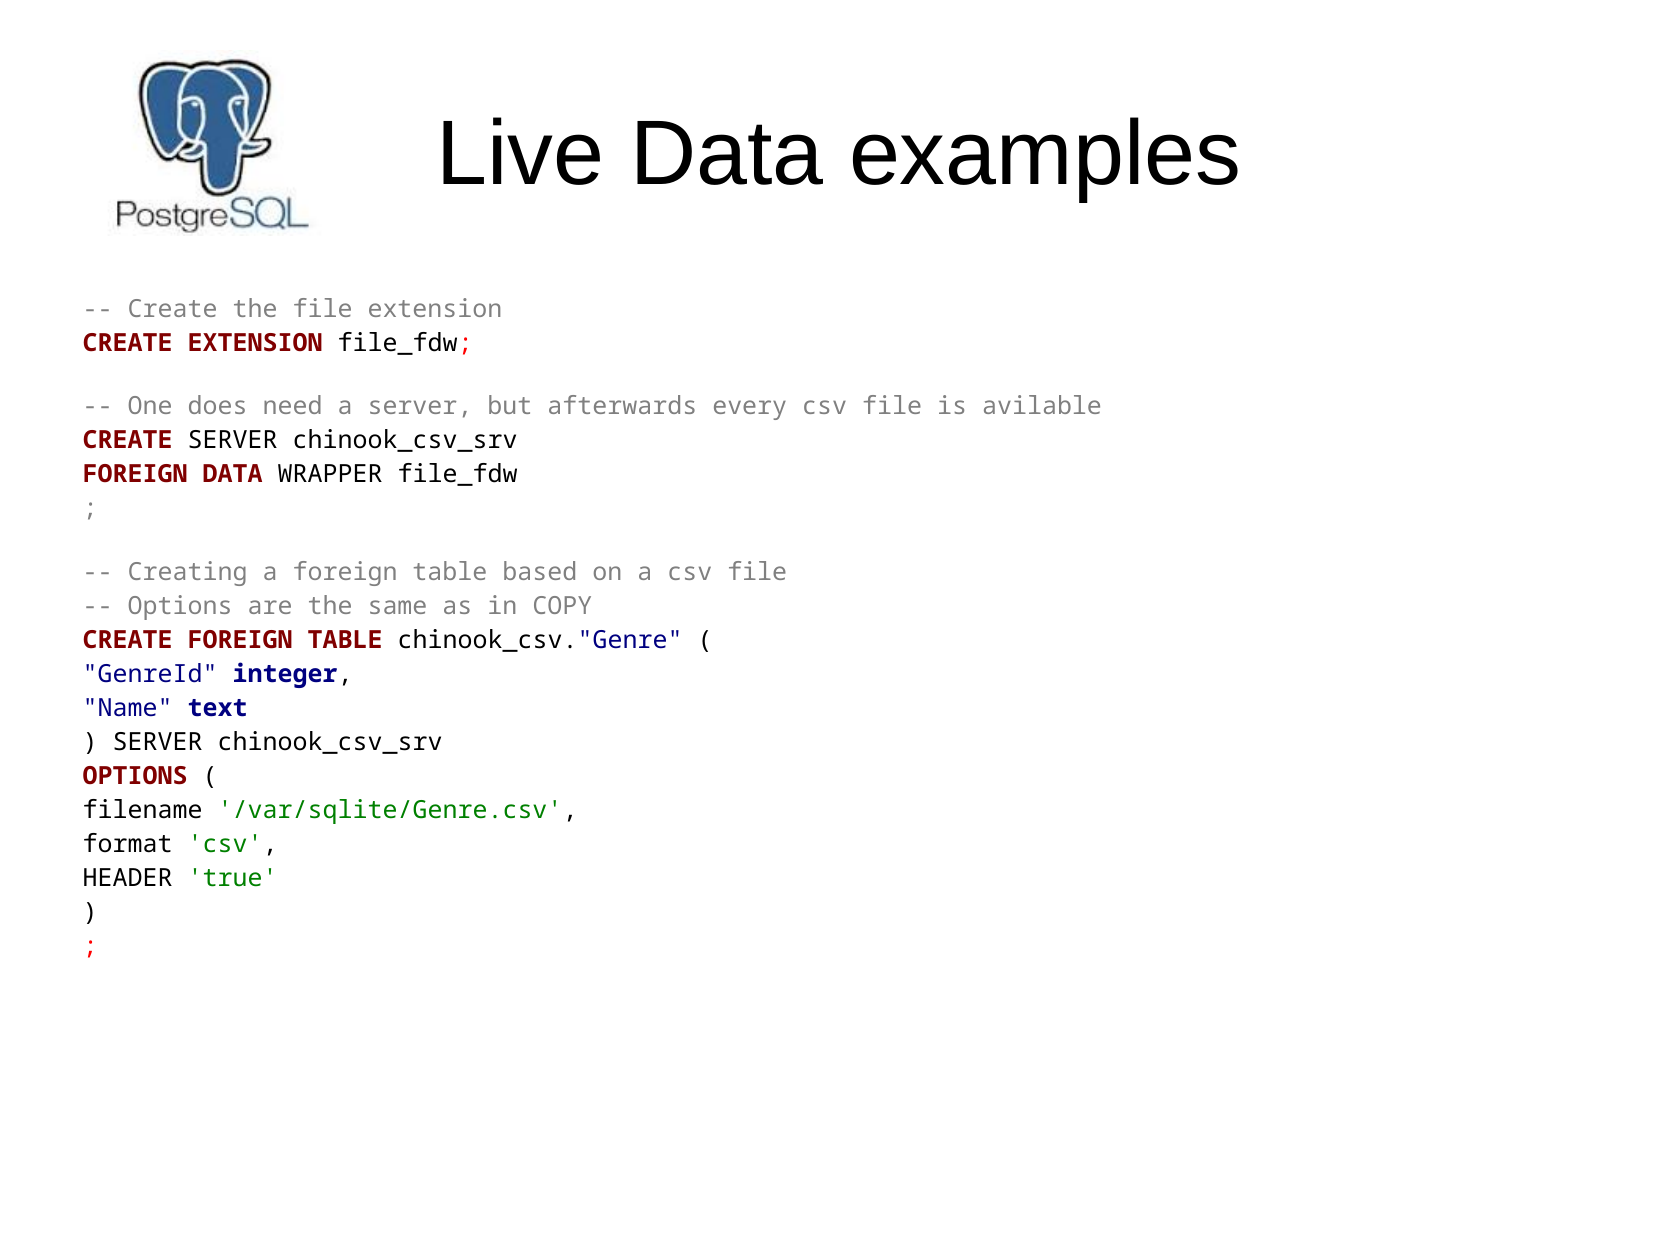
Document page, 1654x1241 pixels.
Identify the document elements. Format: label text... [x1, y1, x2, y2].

list -- Create the file extension CREATE EXTENSION file_fdw; -- One does need a server, but afterwards every csv file is avilable CREATE SERVER chinook_csv_srv FOREIGN DATA WRAPPER file_fdw ; -- Creating a foreign table based on a csv file -- Options are the same as in COPY CREATE FOREIGN TABLE chinook_csv."Genre" ( "GenreId" integer, "Name" text ) SERVER chinook_csv_srv OPTIONS ( filename '/var/sqlite/Genre.csv', format 'csv', HEADER 'true' ) ; [82, 290, 1538, 1010]
picture [58, 50, 356, 237]
title Live Data examples [82, 49, 1571, 257]
